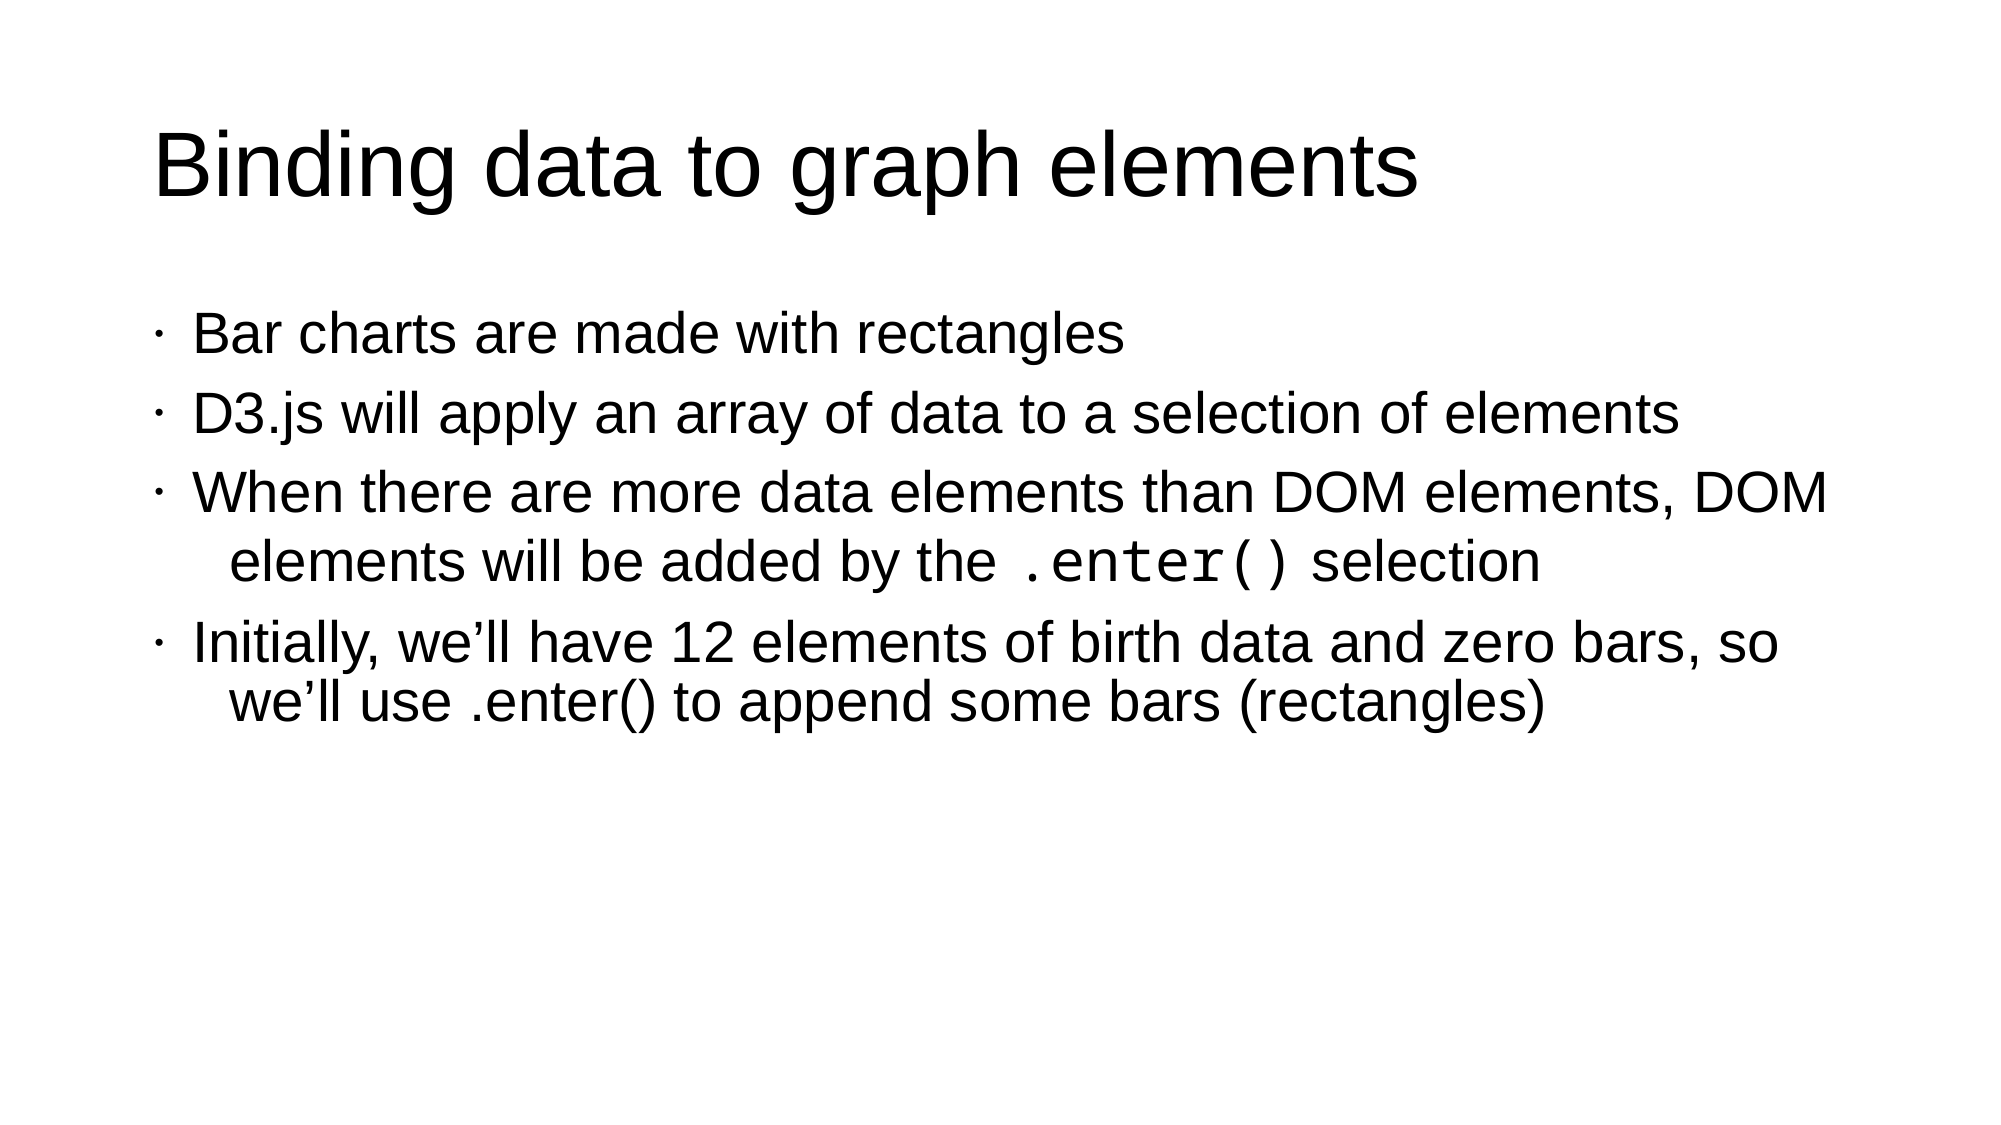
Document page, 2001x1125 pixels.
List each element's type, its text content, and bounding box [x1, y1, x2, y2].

list Bar charts are made with rectangles D3.js will apply an array of data to a selection of elements When there are more data elements than DOM elements, DOM elements will be added by the .enter() selection Initially, we’ll have 12 elements of birth data and zero bars, so we’ll use .enter() to append some bars (rectangles) [137, 299, 1863, 1014]
title Binding data to graph elements [137, 59, 1863, 278]
